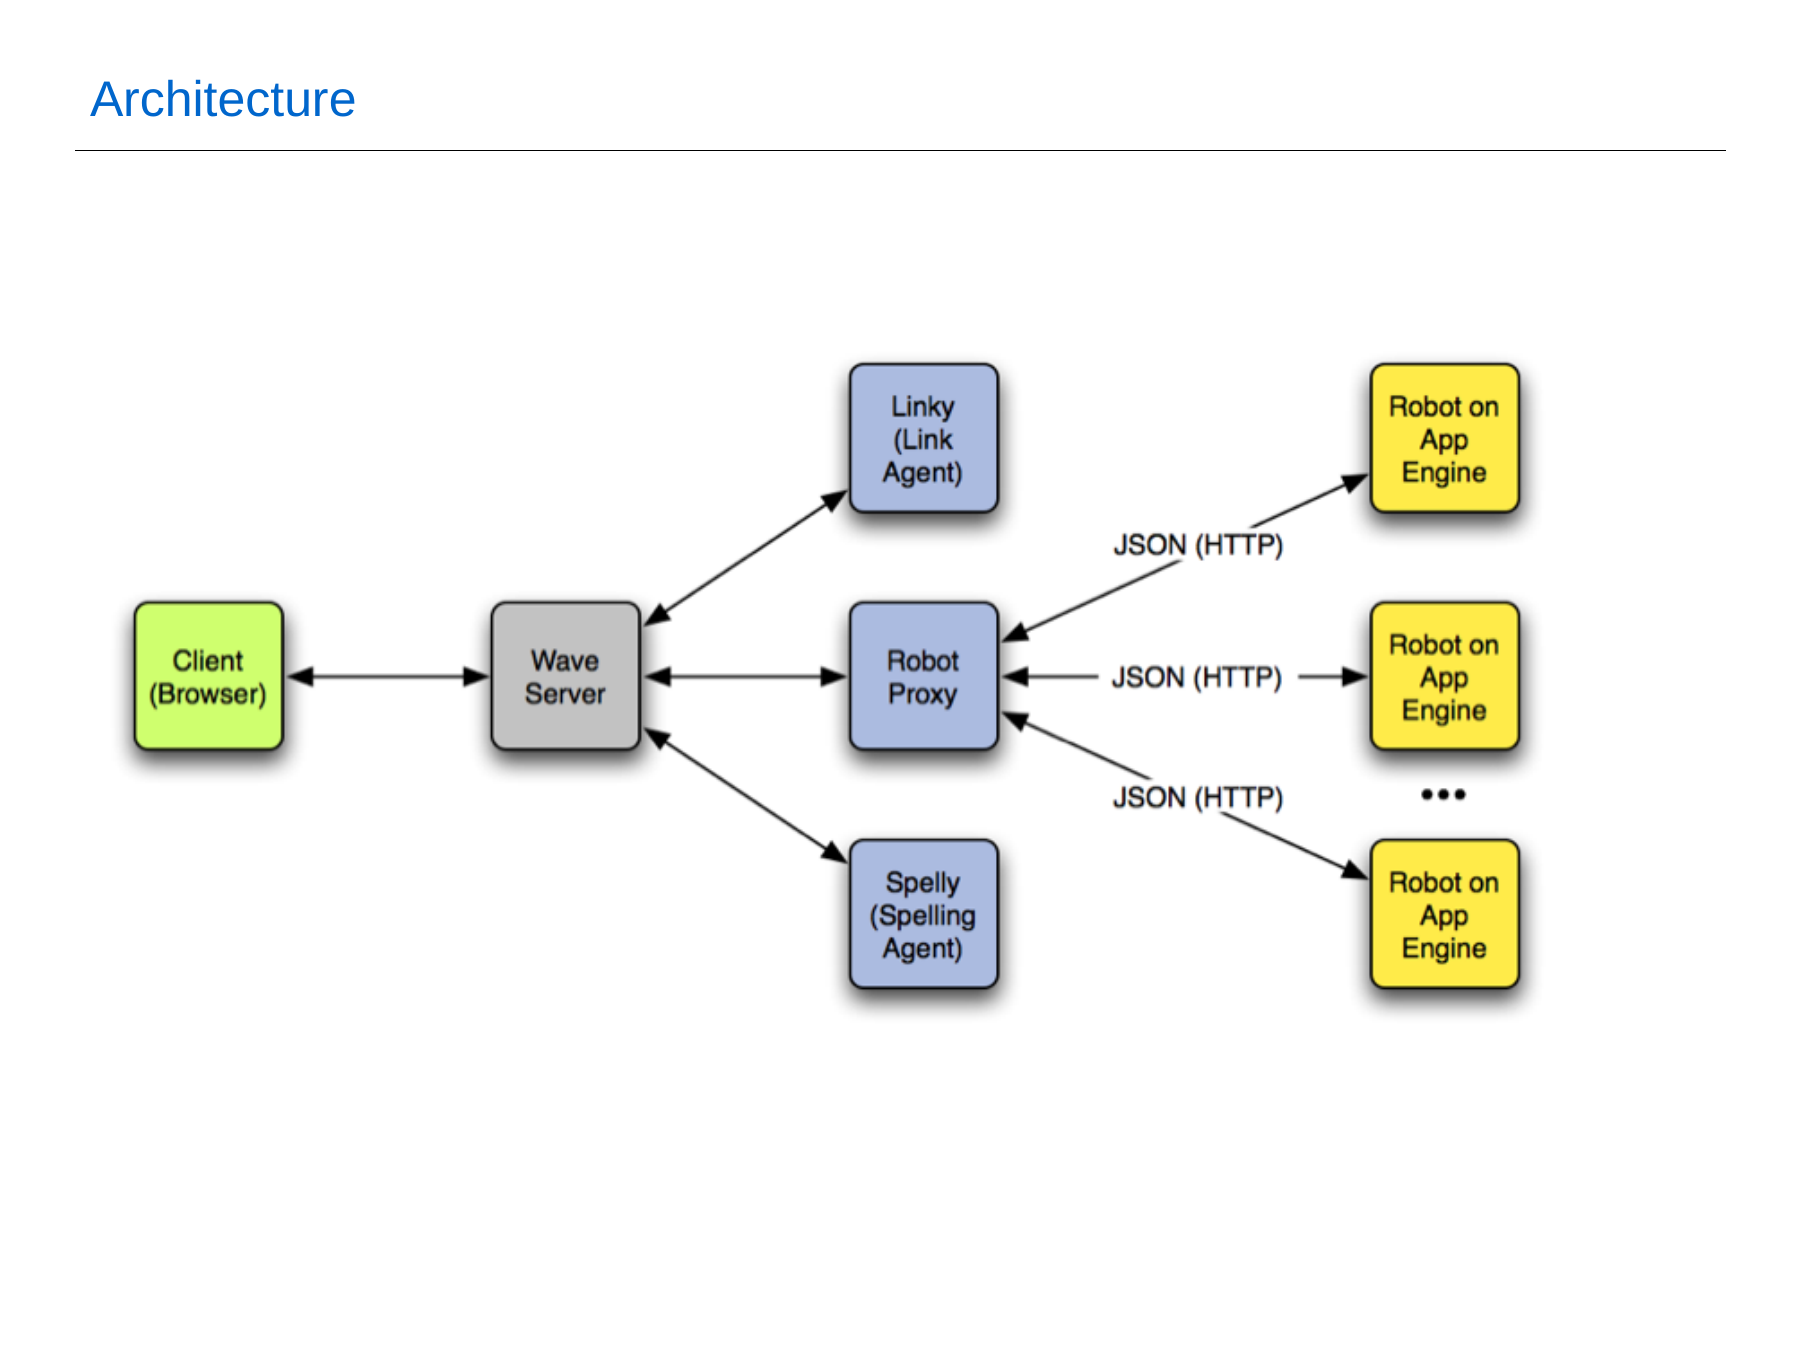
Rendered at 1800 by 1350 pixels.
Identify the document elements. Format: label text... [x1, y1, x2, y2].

title Architecture [90, 53, 1710, 149]
picture [84, 315, 1585, 1058]
